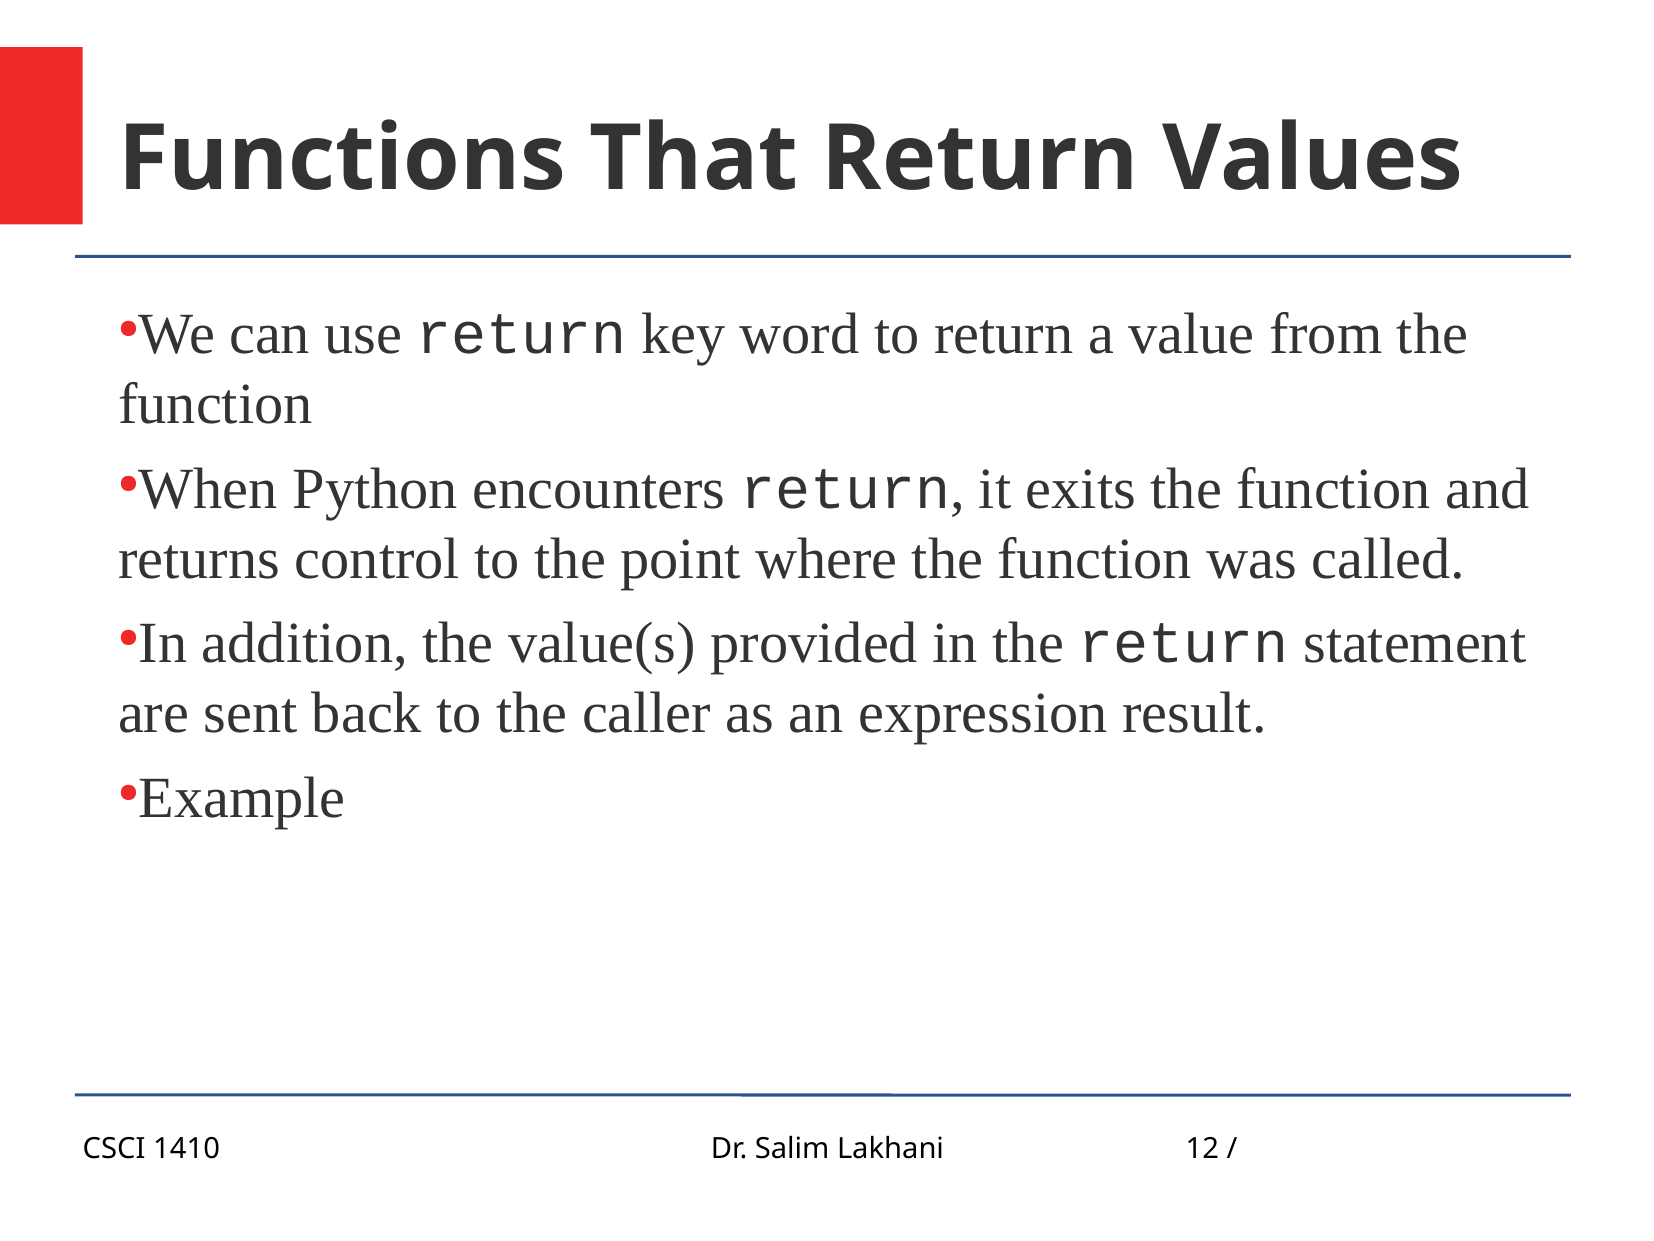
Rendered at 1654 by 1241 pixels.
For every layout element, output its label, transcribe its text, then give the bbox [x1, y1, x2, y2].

text_box CSCI 1410 [82, 1129, 468, 1216]
text_box Dr. Salim Lakhani [565, 1129, 1090, 1216]
title Functions That Return Values [118, 49, 1571, 257]
text_box / [1185, 1129, 1571, 1216]
list We can use return key word to return a value from the function When Python encounters return, it exits the function and returns control to the point where the function was called. In addition, the value(s) provided in the return statement are sent back to the caller as an expression result. Example [118, 295, 1536, 1080]
